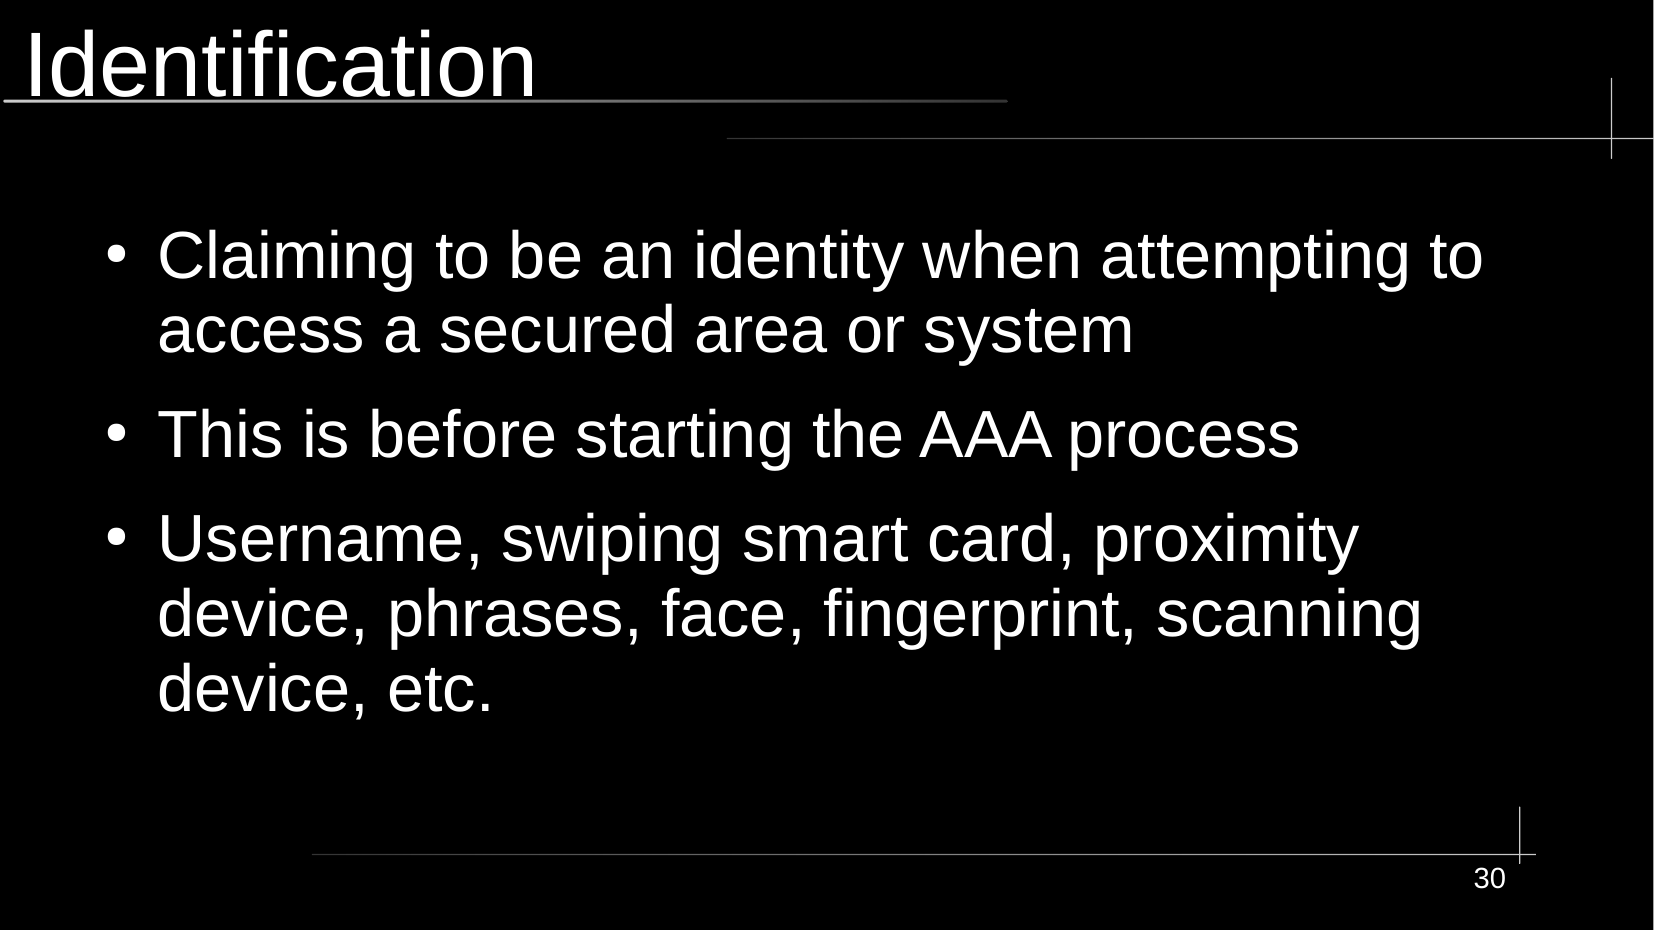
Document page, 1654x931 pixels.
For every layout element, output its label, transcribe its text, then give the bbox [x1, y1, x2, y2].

title Identification [23, 11, 1589, 119]
list Claiming to be an identity when attempting to access a secured area or system This is before starting the AAA process Username, swiping smart card, proximity device, phrases, face, fingerprint, scanning device, etc. [86, 217, 1576, 901]
